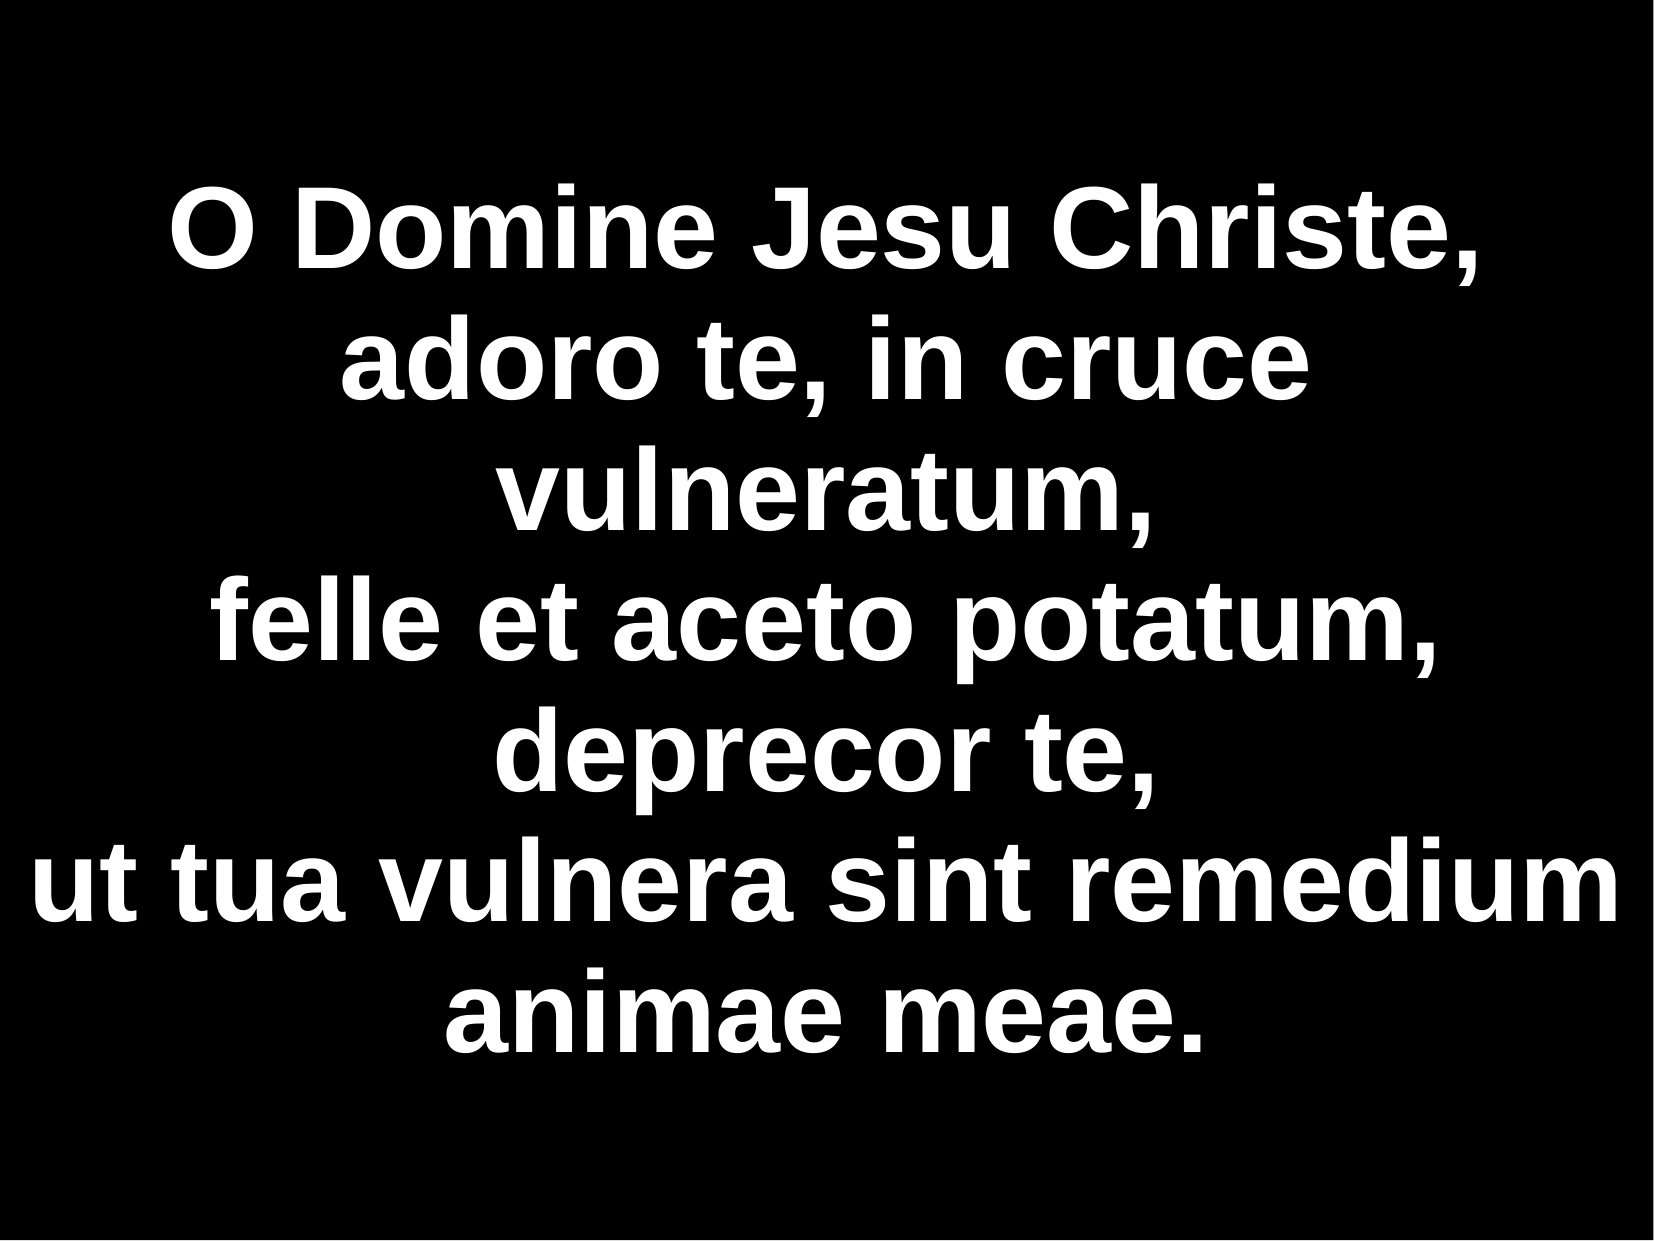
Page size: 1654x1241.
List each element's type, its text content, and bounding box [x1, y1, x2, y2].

title O Domine Jesu Christe, adoro te, in cruce vulneratum, felle et aceto potatum, deprecor te, ut tua vulnera sint remedium animae meae. [0, 0, 1654, 1241]
